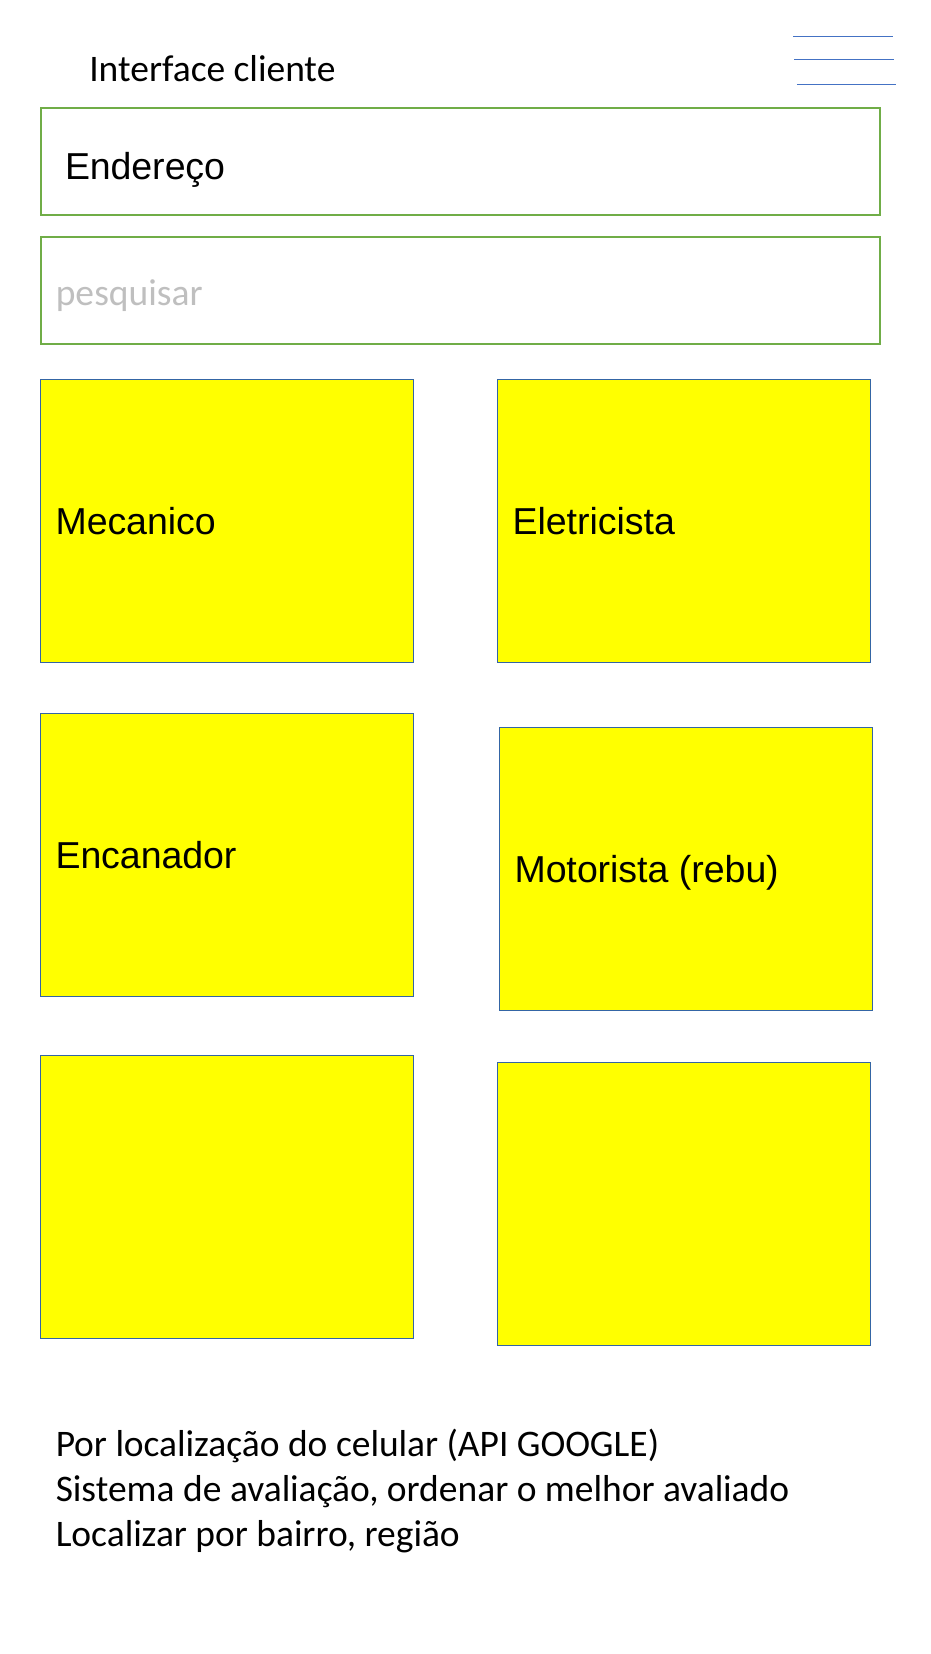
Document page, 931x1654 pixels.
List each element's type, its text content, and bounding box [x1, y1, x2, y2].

text_box Endereço [50, 138, 344, 197]
text_box [41, 108, 880, 215]
text_box Eletricista [497, 379, 871, 663]
text_box [40, 1055, 414, 1339]
text_box Interface cliente [74, 36, 659, 97]
text_box Motorista (rebu) [499, 727, 873, 1011]
text_box Mecanico [40, 379, 414, 663]
text_box Encanador [40, 713, 414, 997]
text_box pesquisar [41, 237, 880, 344]
text_box [497, 1062, 871, 1346]
text_box Por localização do celular (API GOOGLE) Sistema de avaliação, ordenar o melhor avaliado Localizar por bairro, região [40, 1411, 864, 1563]
